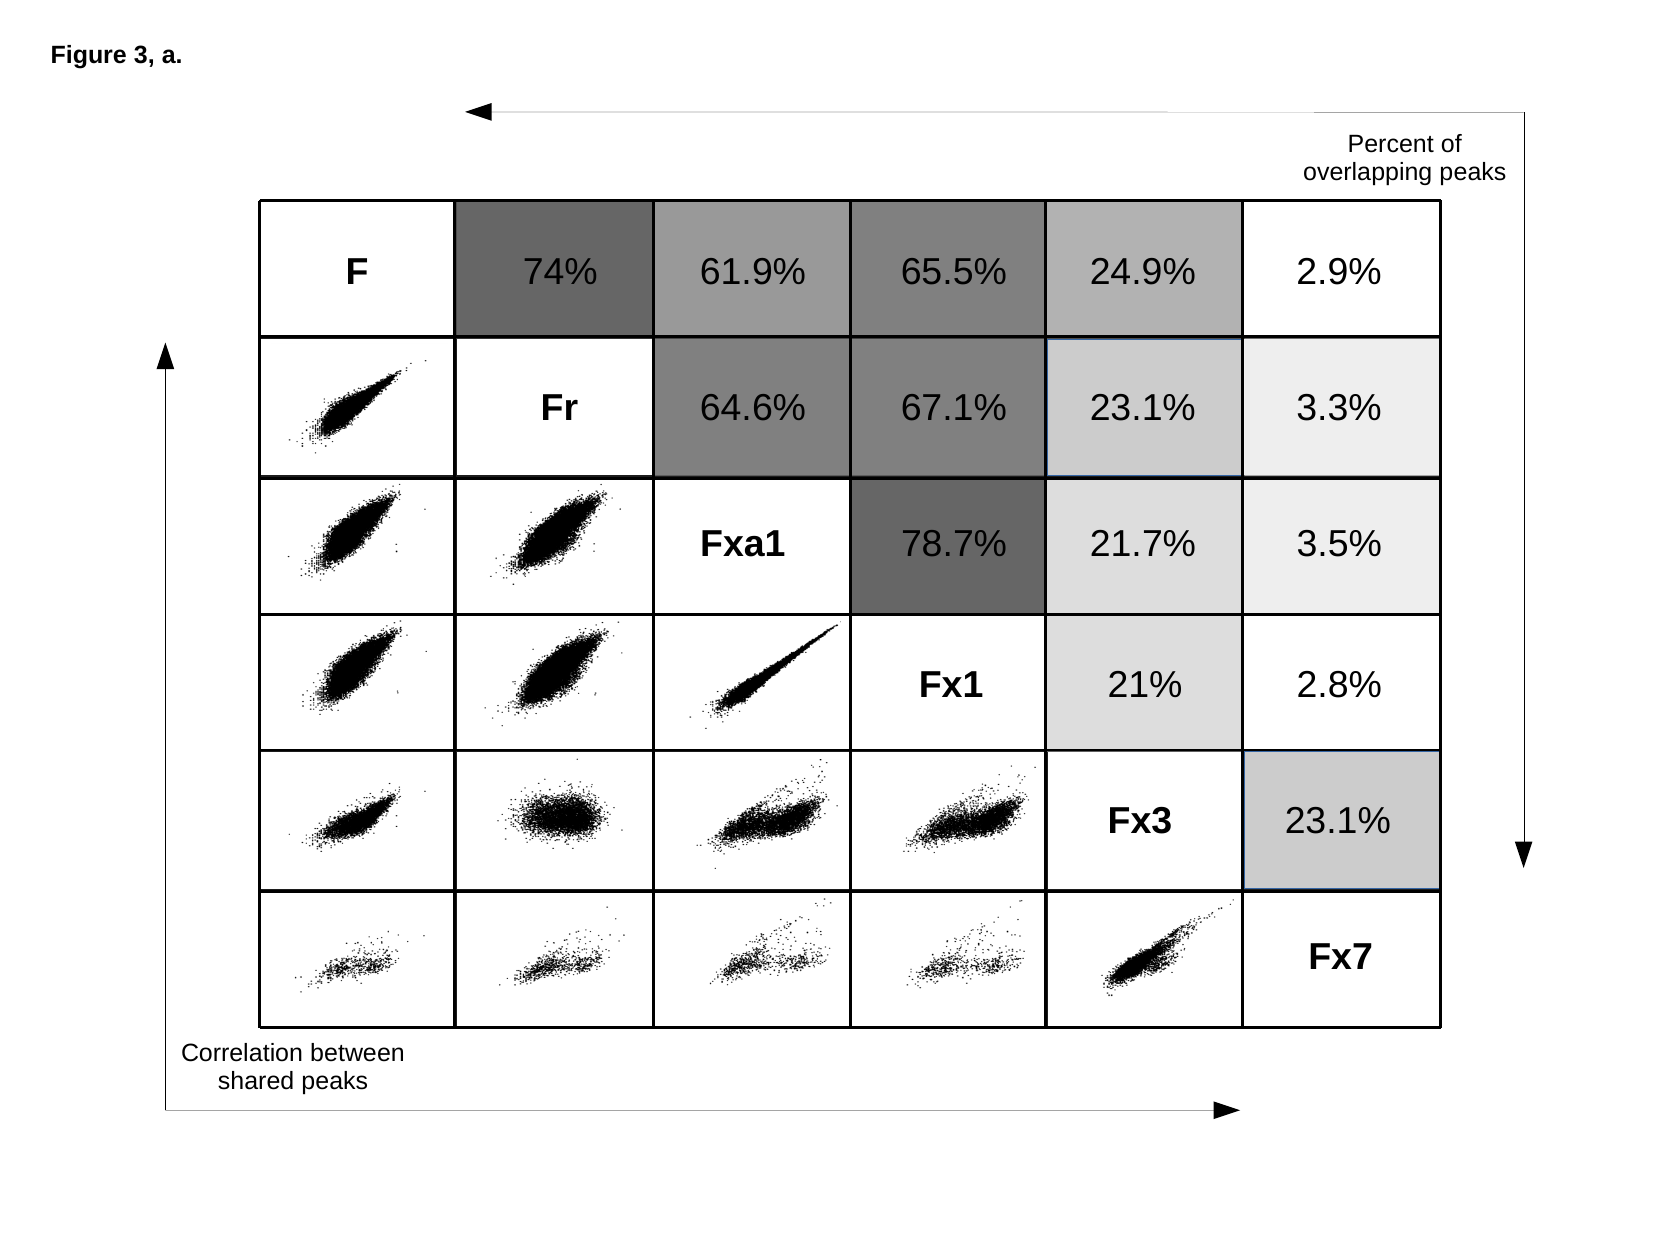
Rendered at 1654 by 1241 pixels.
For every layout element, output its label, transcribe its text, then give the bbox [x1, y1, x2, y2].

table_cell [457, 339, 652, 475]
text_box Fxa1 [685, 514, 801, 572]
picture [271, 897, 446, 1023]
text_box [1244, 202, 1439, 335]
table_cell [852, 616, 1044, 749]
picture [273, 619, 449, 744]
picture [666, 620, 841, 746]
text_box 21% [1092, 656, 1198, 714]
text_box 64.6% [685, 378, 821, 436]
text_box Figure 3, a. [35, 33, 199, 79]
text_box F [330, 243, 384, 300]
text_box Correlation between shared peaks [166, 1031, 421, 1103]
picture [471, 897, 645, 1023]
table_header [261, 202, 453, 335]
text_box [456, 202, 652, 335]
table_cell [655, 893, 849, 1026]
text_box [1244, 480, 1439, 613]
picture [862, 897, 1037, 1024]
picture [271, 757, 447, 884]
text_box [1244, 338, 1439, 476]
table_cell [457, 893, 652, 1026]
table_cell [457, 616, 652, 749]
text_box 78.7% [886, 514, 1022, 572]
text_box [1047, 202, 1241, 335]
text_box 21.7% [1075, 514, 1211, 572]
table_cell [457, 752, 652, 889]
text_box Percent of overlapping peaks [1288, 122, 1522, 194]
picture [666, 895, 843, 1021]
table_cell [852, 752, 1044, 889]
text_box Fx1 [903, 656, 999, 714]
table_cell [1048, 893, 1241, 1026]
text_box [852, 202, 1044, 335]
picture [663, 759, 841, 884]
text_box [852, 480, 1044, 613]
picture [468, 755, 643, 881]
text_box 74% [508, 243, 613, 300]
text_box [852, 338, 1044, 476]
text_box [655, 338, 849, 476]
text_box 3.5% [1281, 514, 1397, 572]
text_box 2.9% [1281, 243, 1397, 300]
table_cell [261, 616, 453, 749]
text_box 23.1% [1075, 378, 1211, 436]
text_box [1047, 480, 1241, 613]
table_cell [1048, 752, 1241, 889]
text_box [1244, 616, 1439, 749]
table_cell [655, 752, 849, 889]
table_cell [852, 893, 1044, 1026]
table_cell [457, 480, 652, 613]
text_box 23.1% [1270, 792, 1406, 850]
text_box [1244, 751, 1439, 889]
table_cell [261, 339, 453, 475]
text_box Fx3 [1092, 792, 1188, 850]
text_box 3.3% [1281, 378, 1397, 436]
text_box 61.9% [685, 243, 821, 300]
text_box 24.9% [1074, 243, 1211, 300]
table_cell [261, 480, 453, 613]
picture [272, 482, 446, 609]
text_box [1047, 338, 1241, 476]
picture [862, 761, 1040, 884]
picture [1057, 896, 1234, 1020]
picture [271, 343, 448, 470]
text_box [1047, 616, 1241, 749]
table_cell [261, 893, 453, 1026]
text_box 65.5% [886, 243, 1022, 300]
text_box Fx7 [1293, 928, 1388, 985]
text_box Fr [525, 378, 593, 436]
text_box 67.1% [886, 378, 1022, 436]
table_cell [1244, 893, 1439, 1026]
table_cell [655, 480, 849, 613]
text_box [655, 202, 849, 335]
table_cell [261, 752, 453, 889]
picture [468, 620, 644, 745]
text_box 2.8% [1281, 656, 1397, 714]
table_cell [655, 616, 849, 749]
picture [466, 483, 642, 608]
